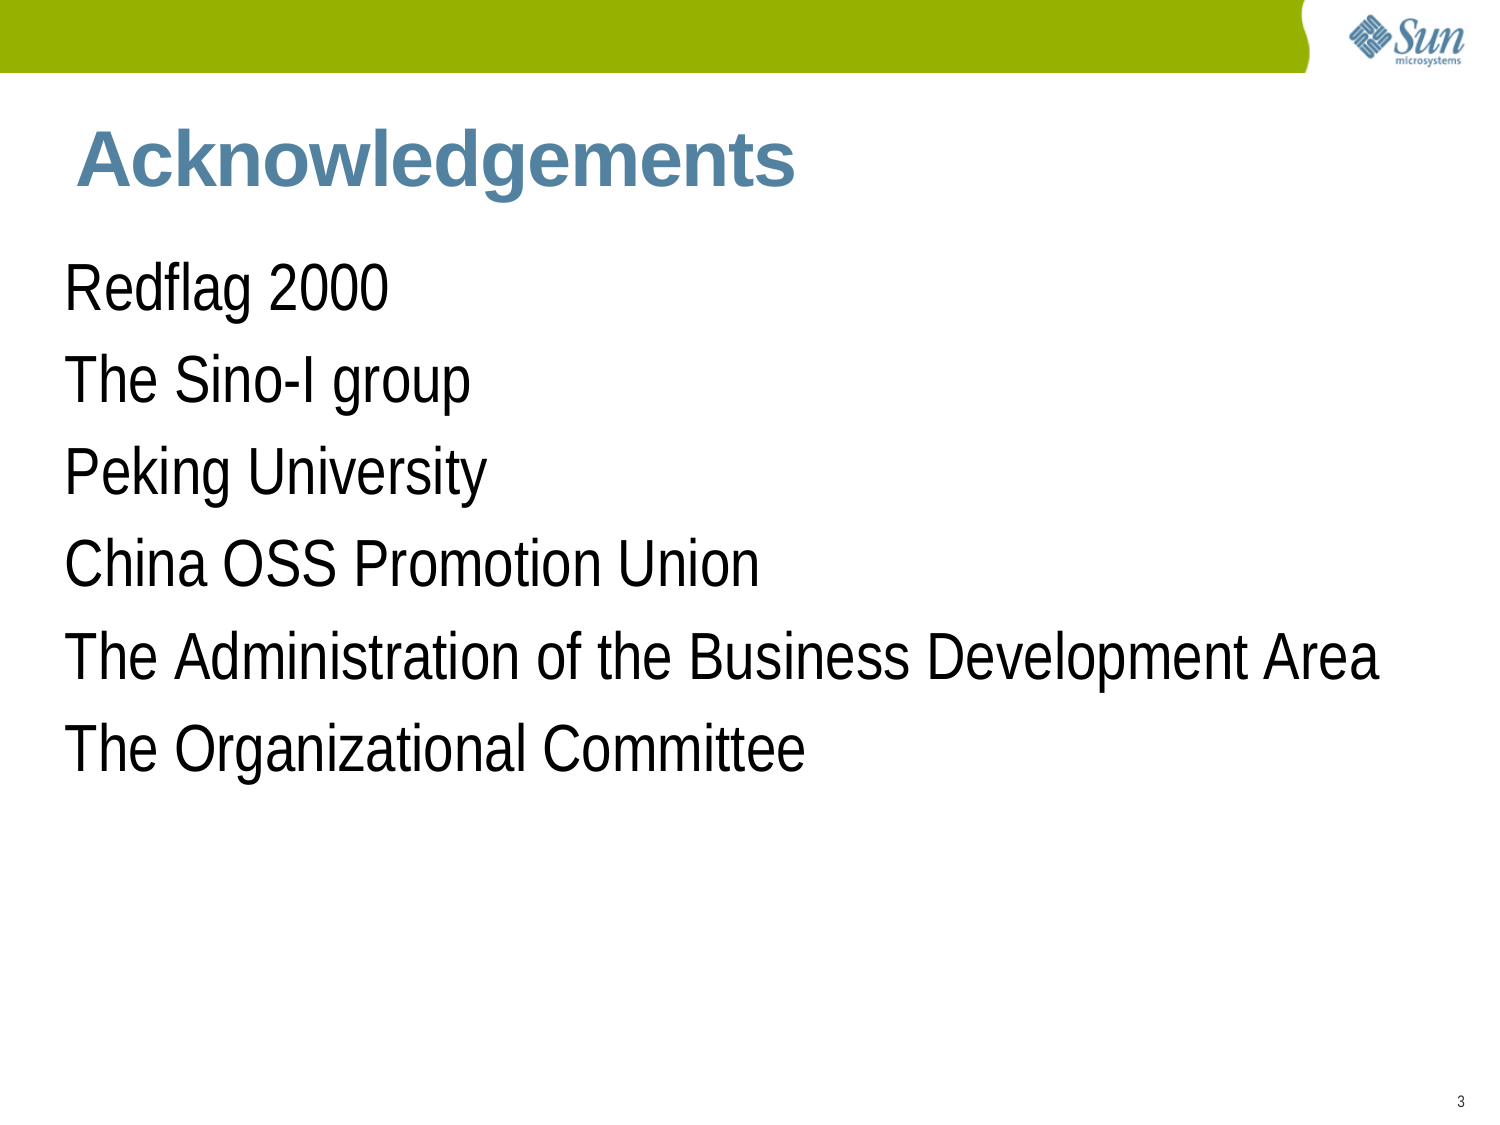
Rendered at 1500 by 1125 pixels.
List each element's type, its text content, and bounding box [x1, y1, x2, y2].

list Redflag 2000 The Sino-I group Peking University China OSS Promotion Union The Administration of the Business Development Area The Organizational Committee [64, 258, 1459, 1062]
title Acknowledgements [75, 123, 1437, 227]
picture [0, 0, 1500, 73]
